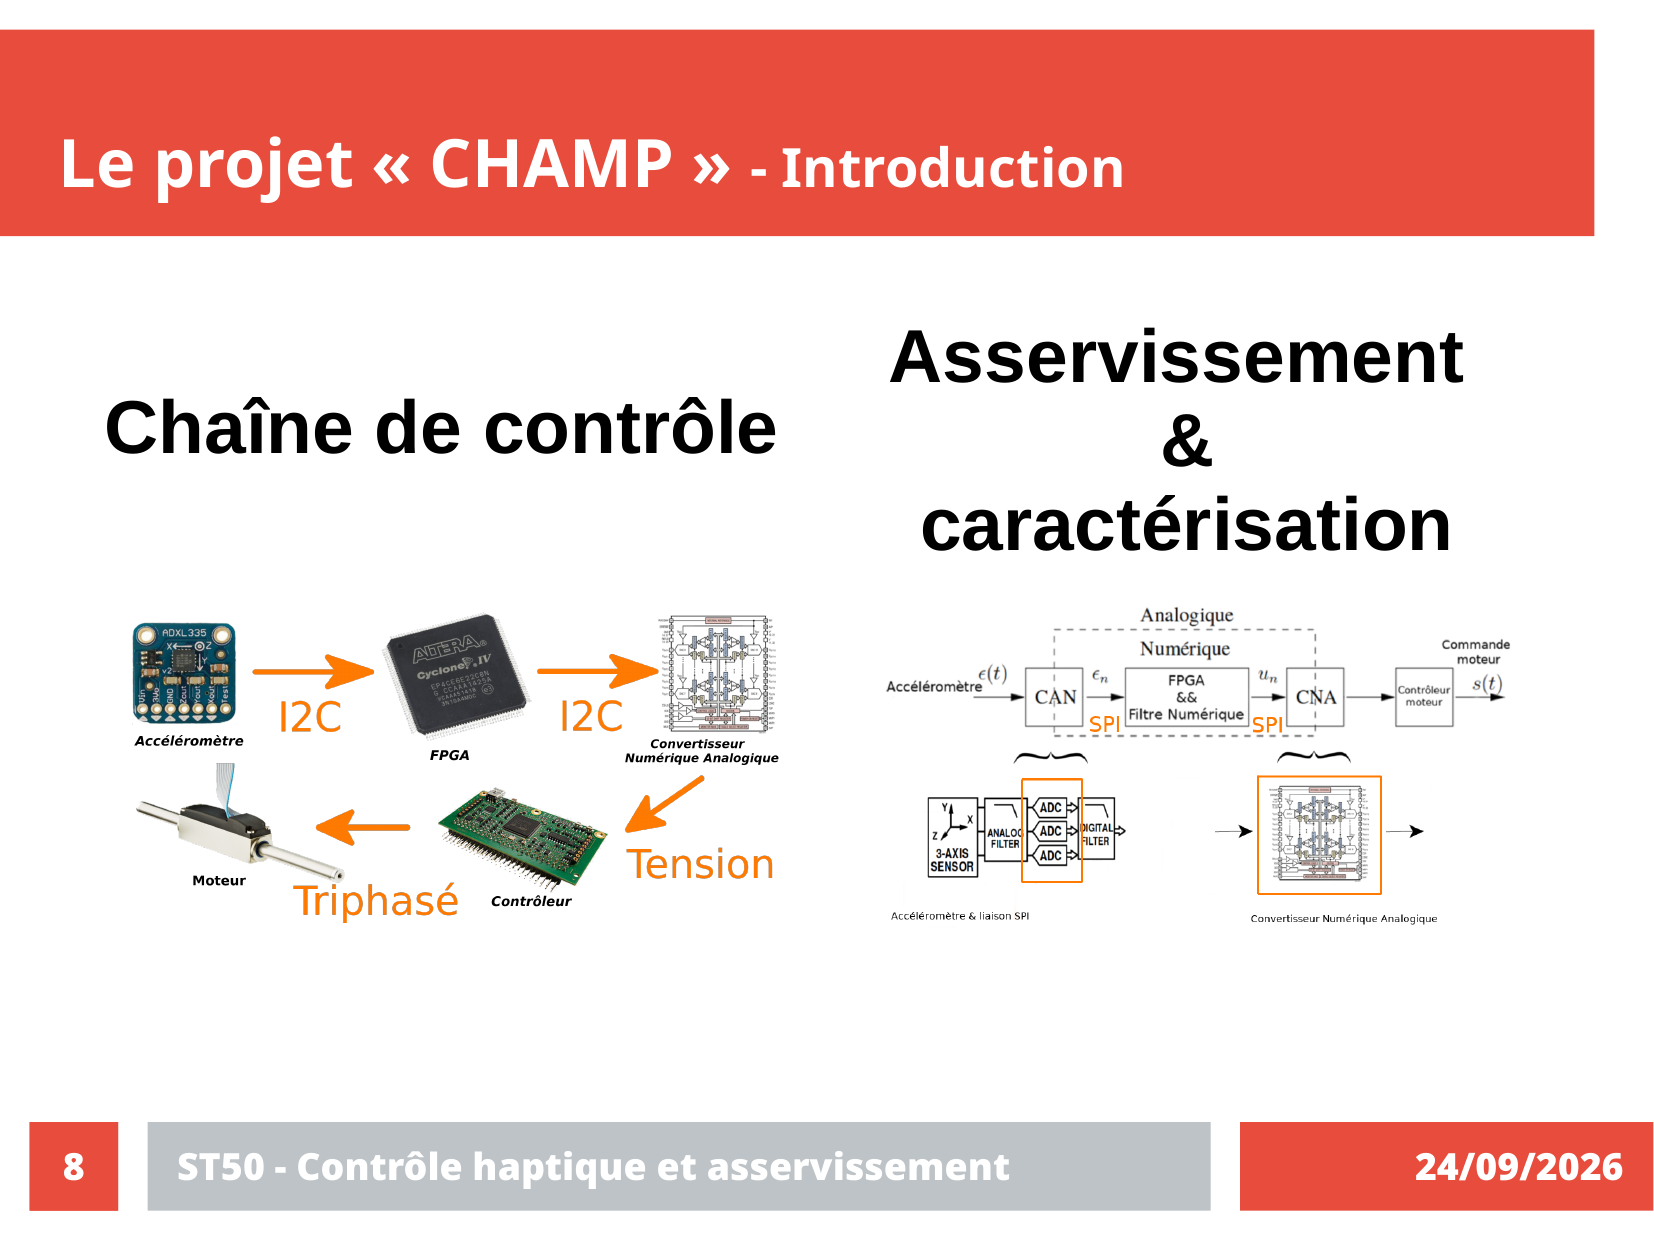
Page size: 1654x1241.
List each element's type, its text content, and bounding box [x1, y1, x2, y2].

list [1287, 533, 1300, 544]
text_box Chaîne de contrôle [89, 377, 815, 464]
list [974, 533, 987, 544]
list [1376, 533, 1394, 544]
text_box Asservissement & caractérisation [874, 307, 1501, 533]
picture [862, 581, 1536, 934]
list [1045, 533, 1058, 544]
list [59, 324, 1565, 1093]
title Le projet « CHAMP » - Introduction [59, 59, 1595, 207]
picture [118, 602, 781, 934]
